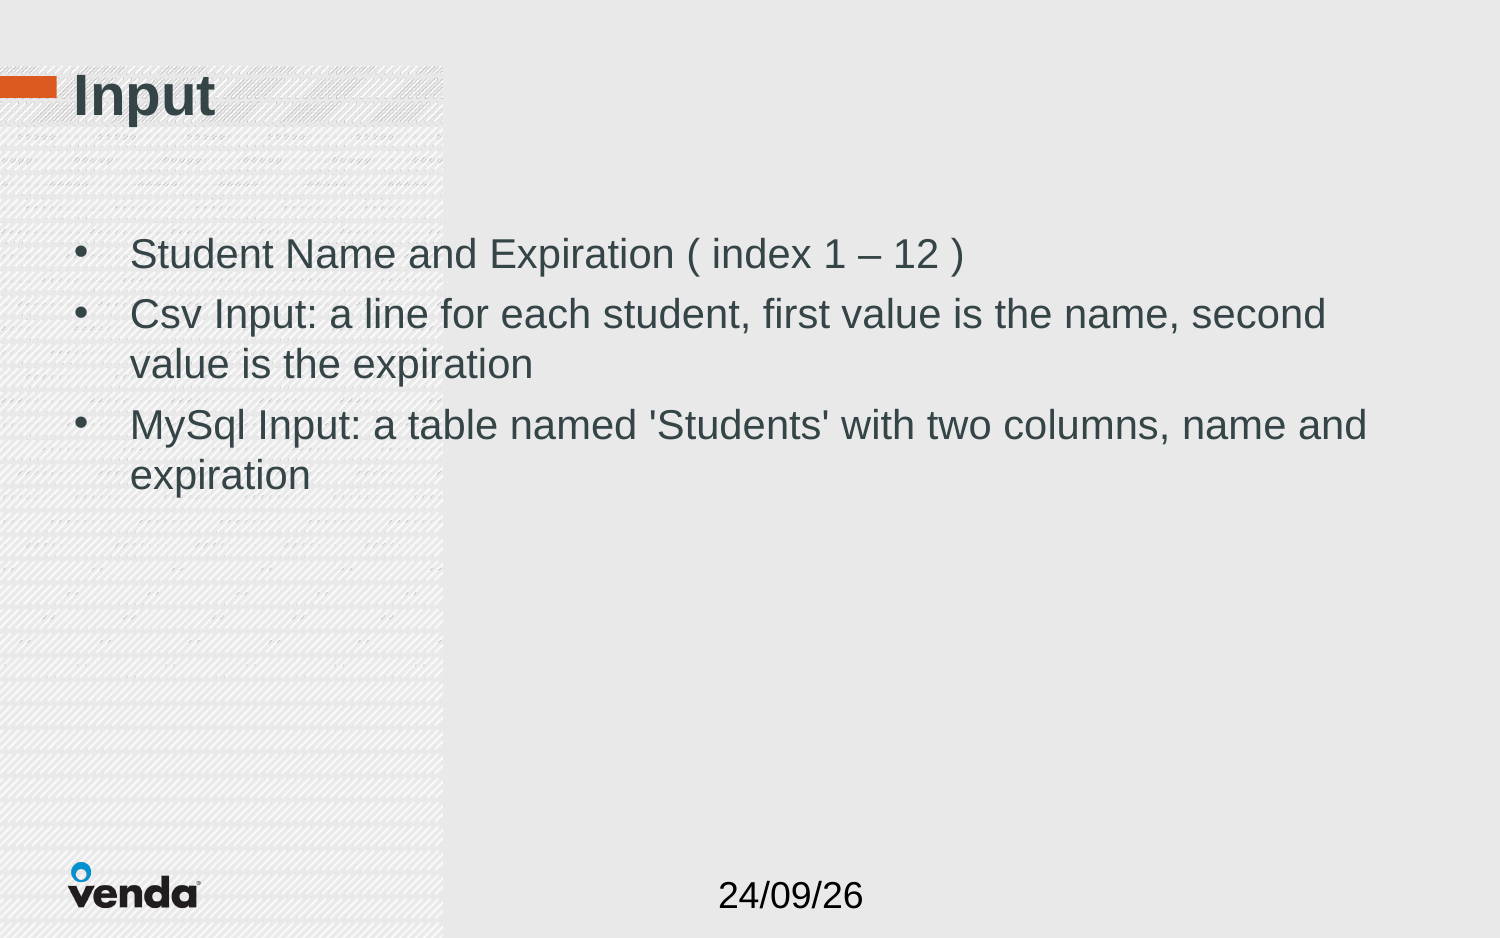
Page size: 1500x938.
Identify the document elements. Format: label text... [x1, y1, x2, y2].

title Input [59, 65, 1410, 218]
list Student Name and Expiration ( index 1 – 12 ) Csv Input: a line for each student, first value is the name, second value is the expiration MySql Input: a table named 'Students' with two columns, name and expiration [59, 218, 1410, 838]
picture [0, 66, 443, 938]
